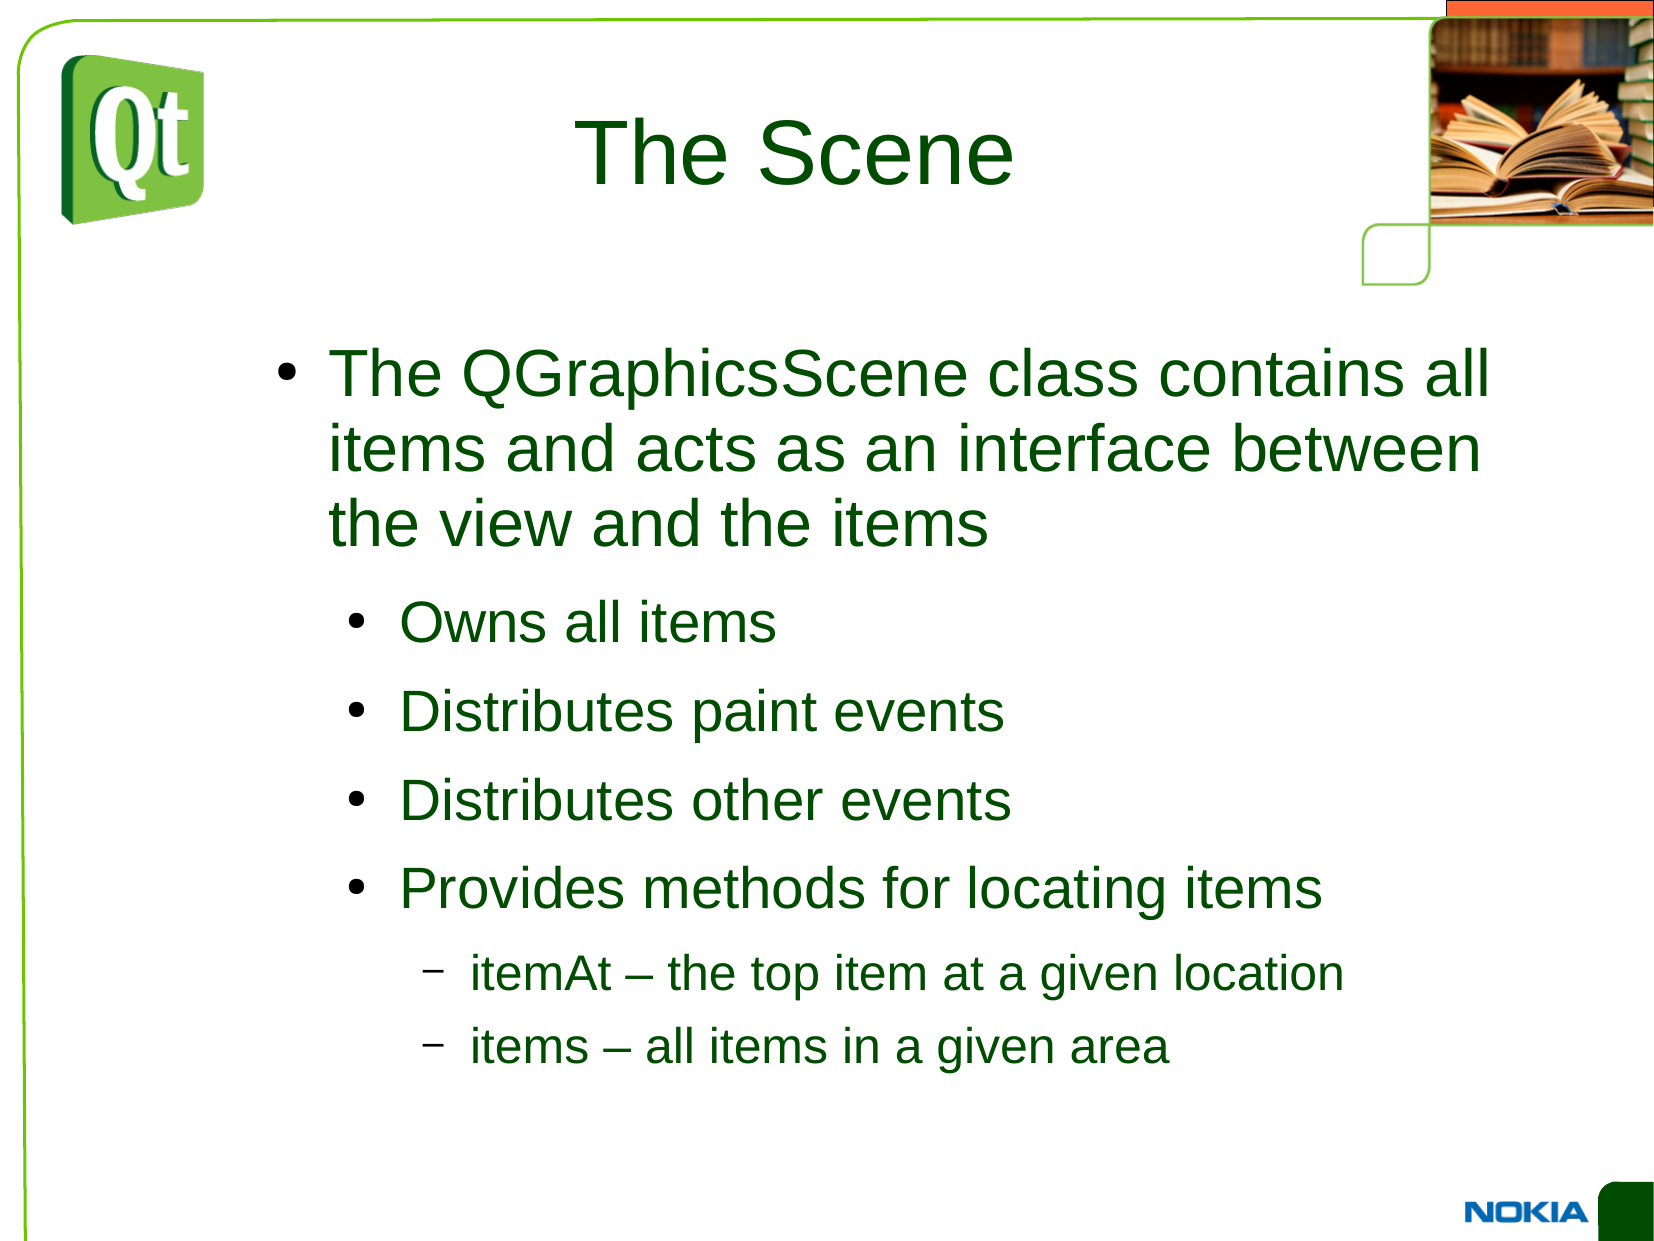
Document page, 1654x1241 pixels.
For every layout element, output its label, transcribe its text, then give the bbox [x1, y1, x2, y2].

picture [1465, 1201, 1589, 1223]
picture [61, 55, 204, 225]
picture [1338, 5, 1654, 306]
text_box [1446, 0, 1654, 5]
list The QGraphicsScene class contains all items and acts as an interface between the view and the items Owns all items Distributes paint events Distributes other events Provides methods for locating items itemAt – the top item at a given location items – all items in a given area [257, 336, 1577, 1085]
title The Scene [257, 56, 1333, 250]
